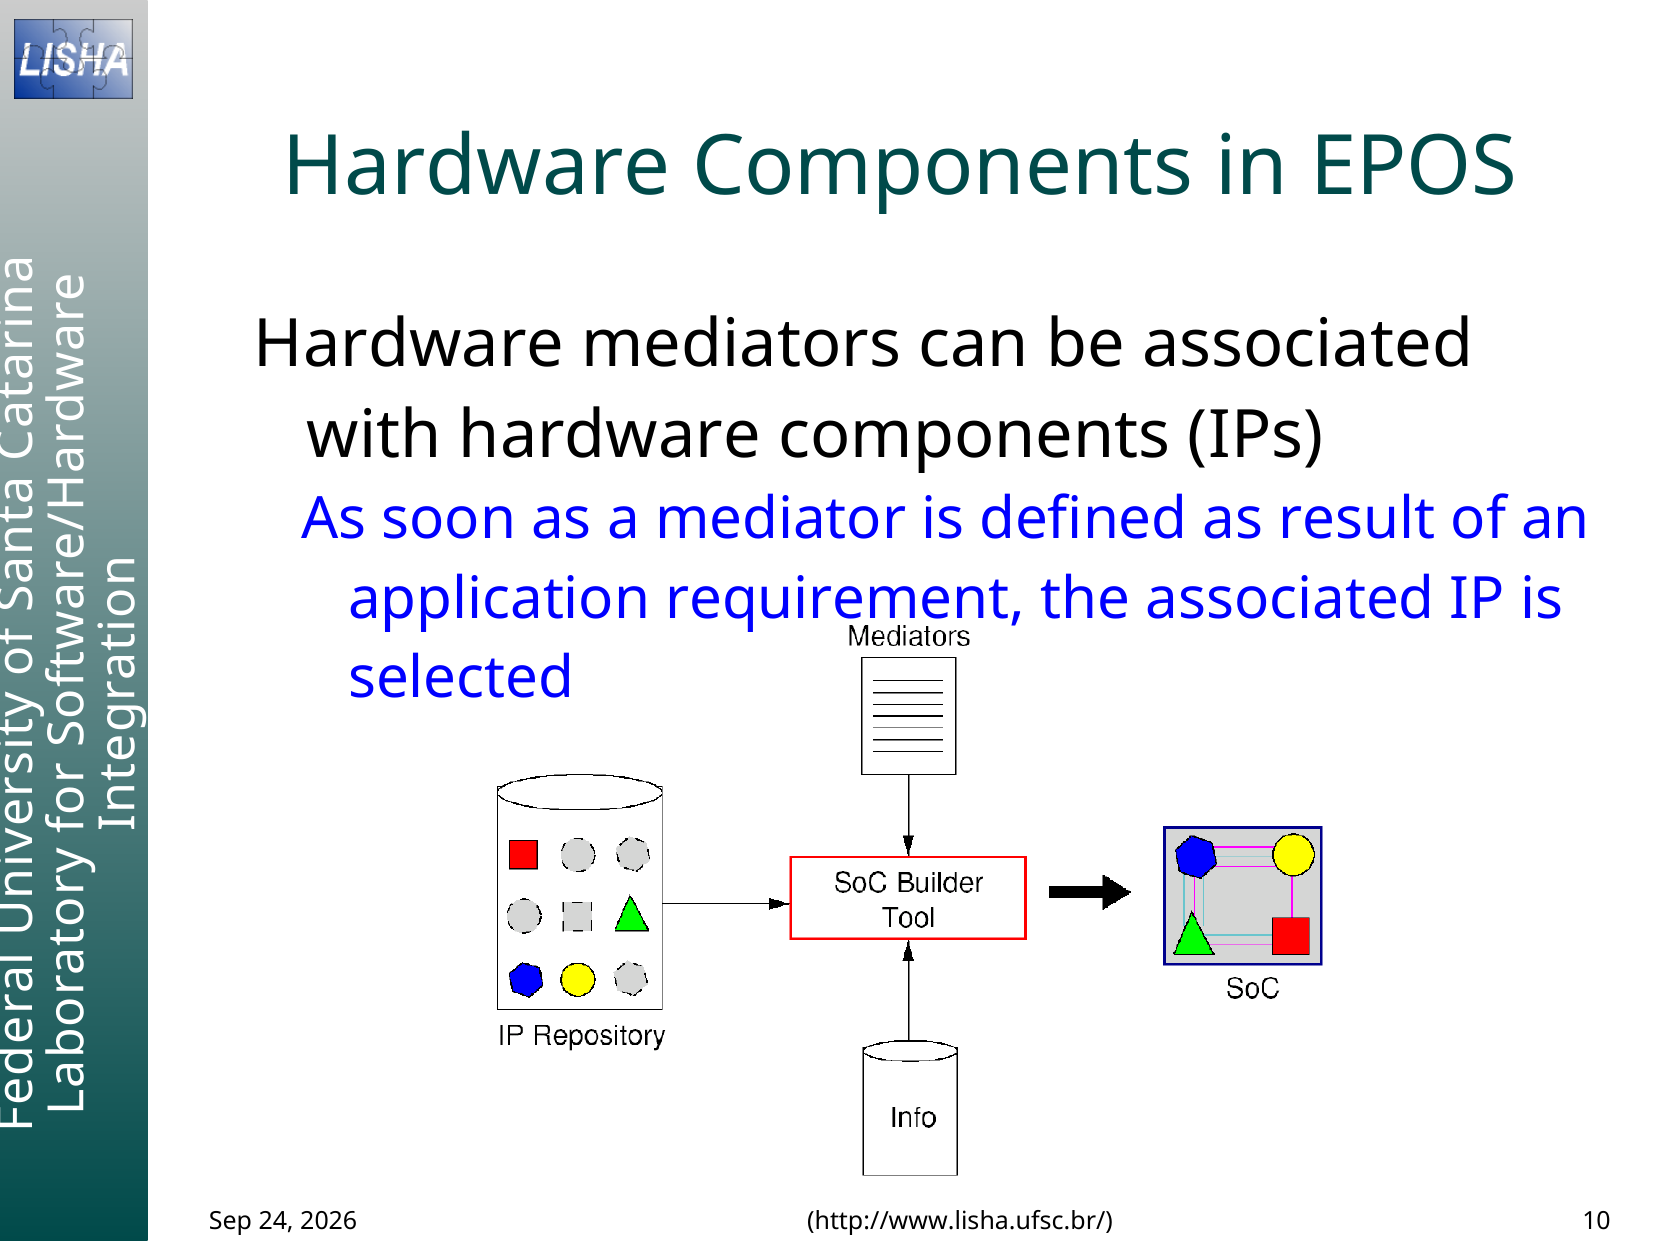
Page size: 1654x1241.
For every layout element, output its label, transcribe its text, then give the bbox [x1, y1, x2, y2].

title Hardware Components in EPOS [206, 58, 1595, 267]
picture [496, 736, 1323, 1176]
list Hardware mediators can be associated with hardware components (IPs) As soon as a mediator is defined as result of an application requirement, the associated IP is selected [206, 295, 1595, 736]
picture [14, 19, 133, 99]
